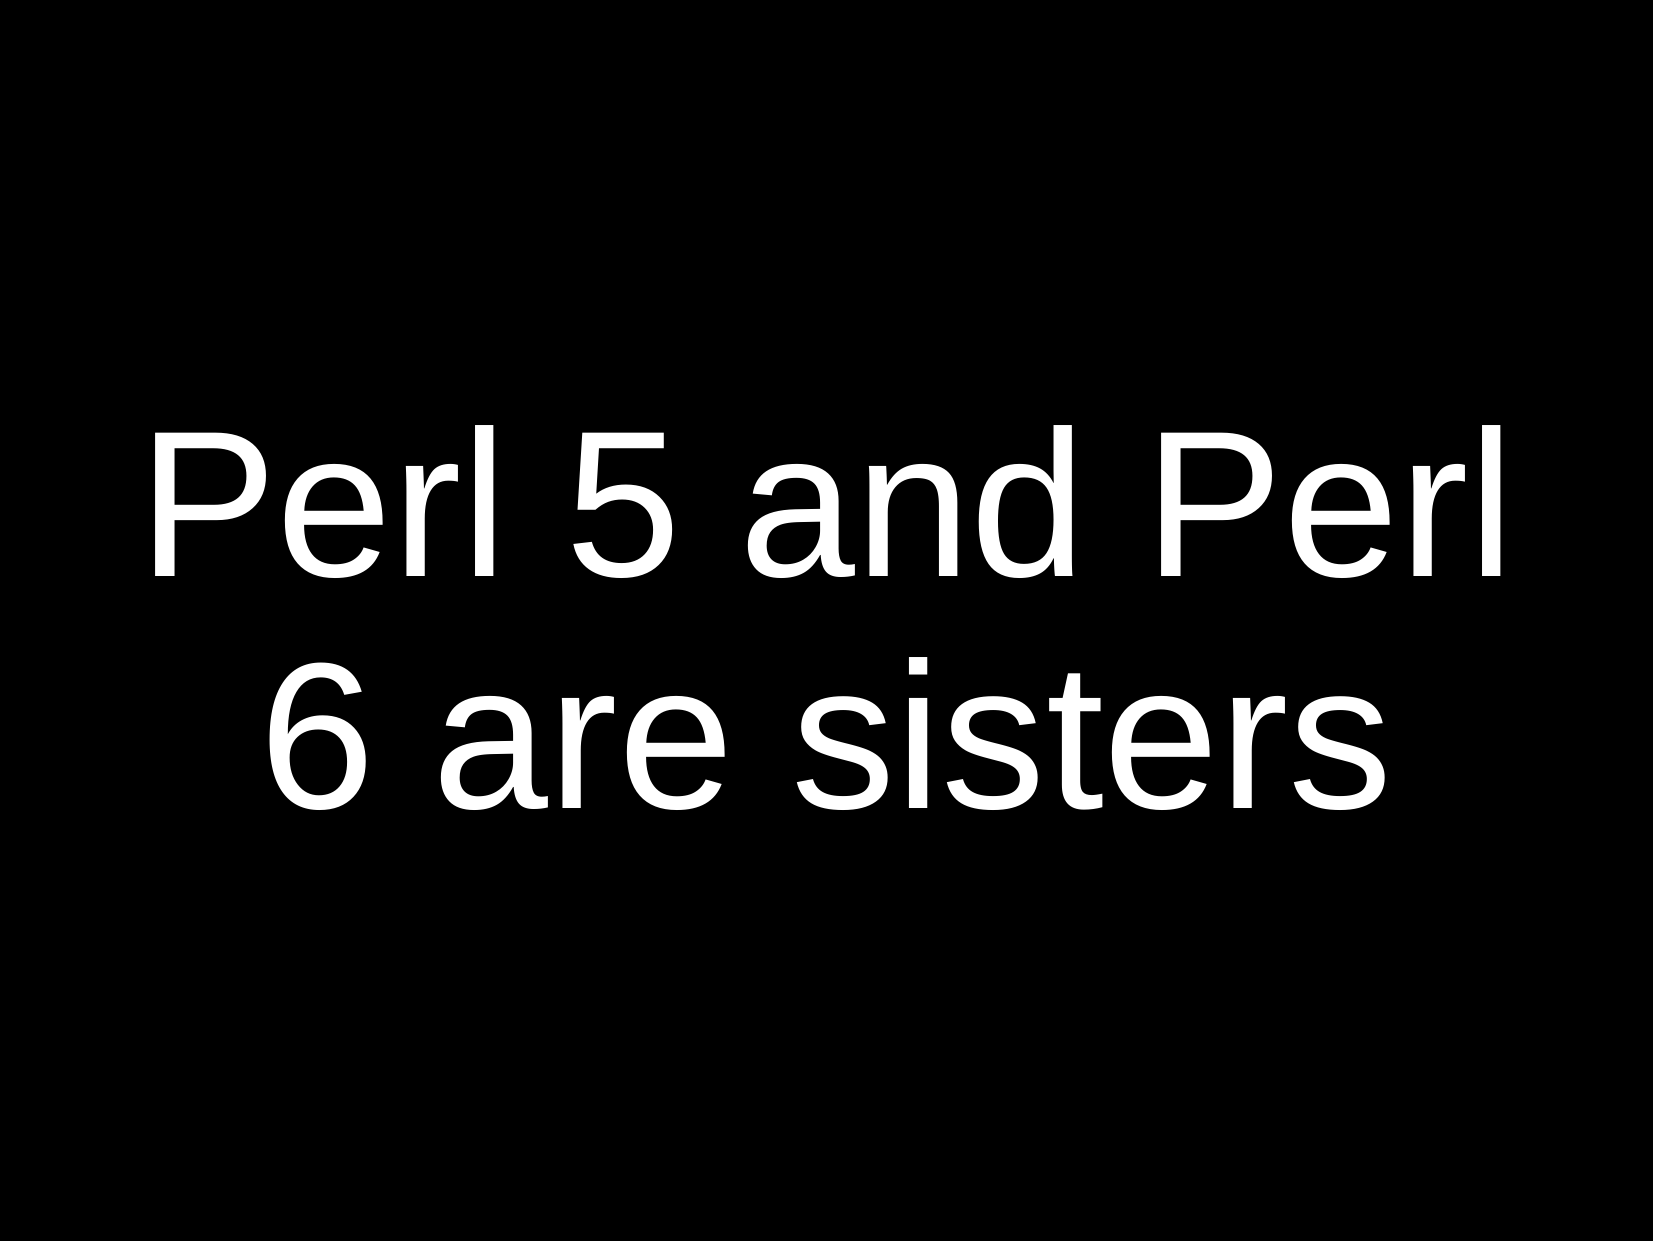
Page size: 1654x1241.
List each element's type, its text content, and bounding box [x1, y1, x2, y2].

title Perl 5 and Perl 6 are sisters [82, 101, 1571, 1140]
